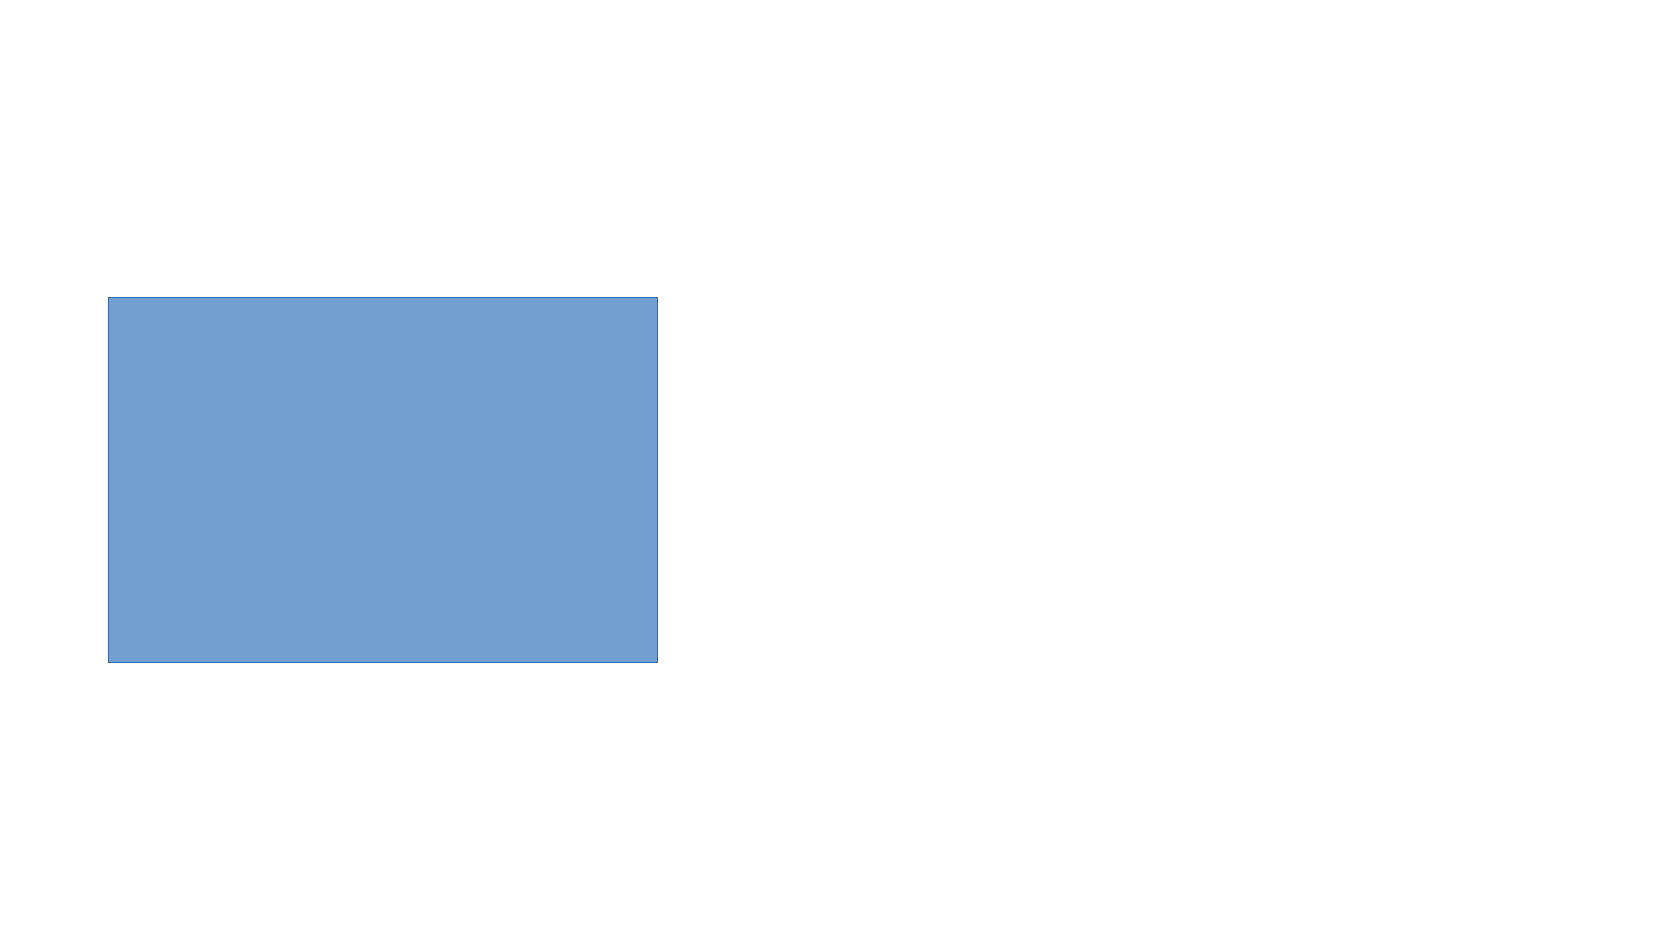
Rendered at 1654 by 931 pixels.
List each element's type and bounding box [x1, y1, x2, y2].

text_box [108, 297, 658, 663]
